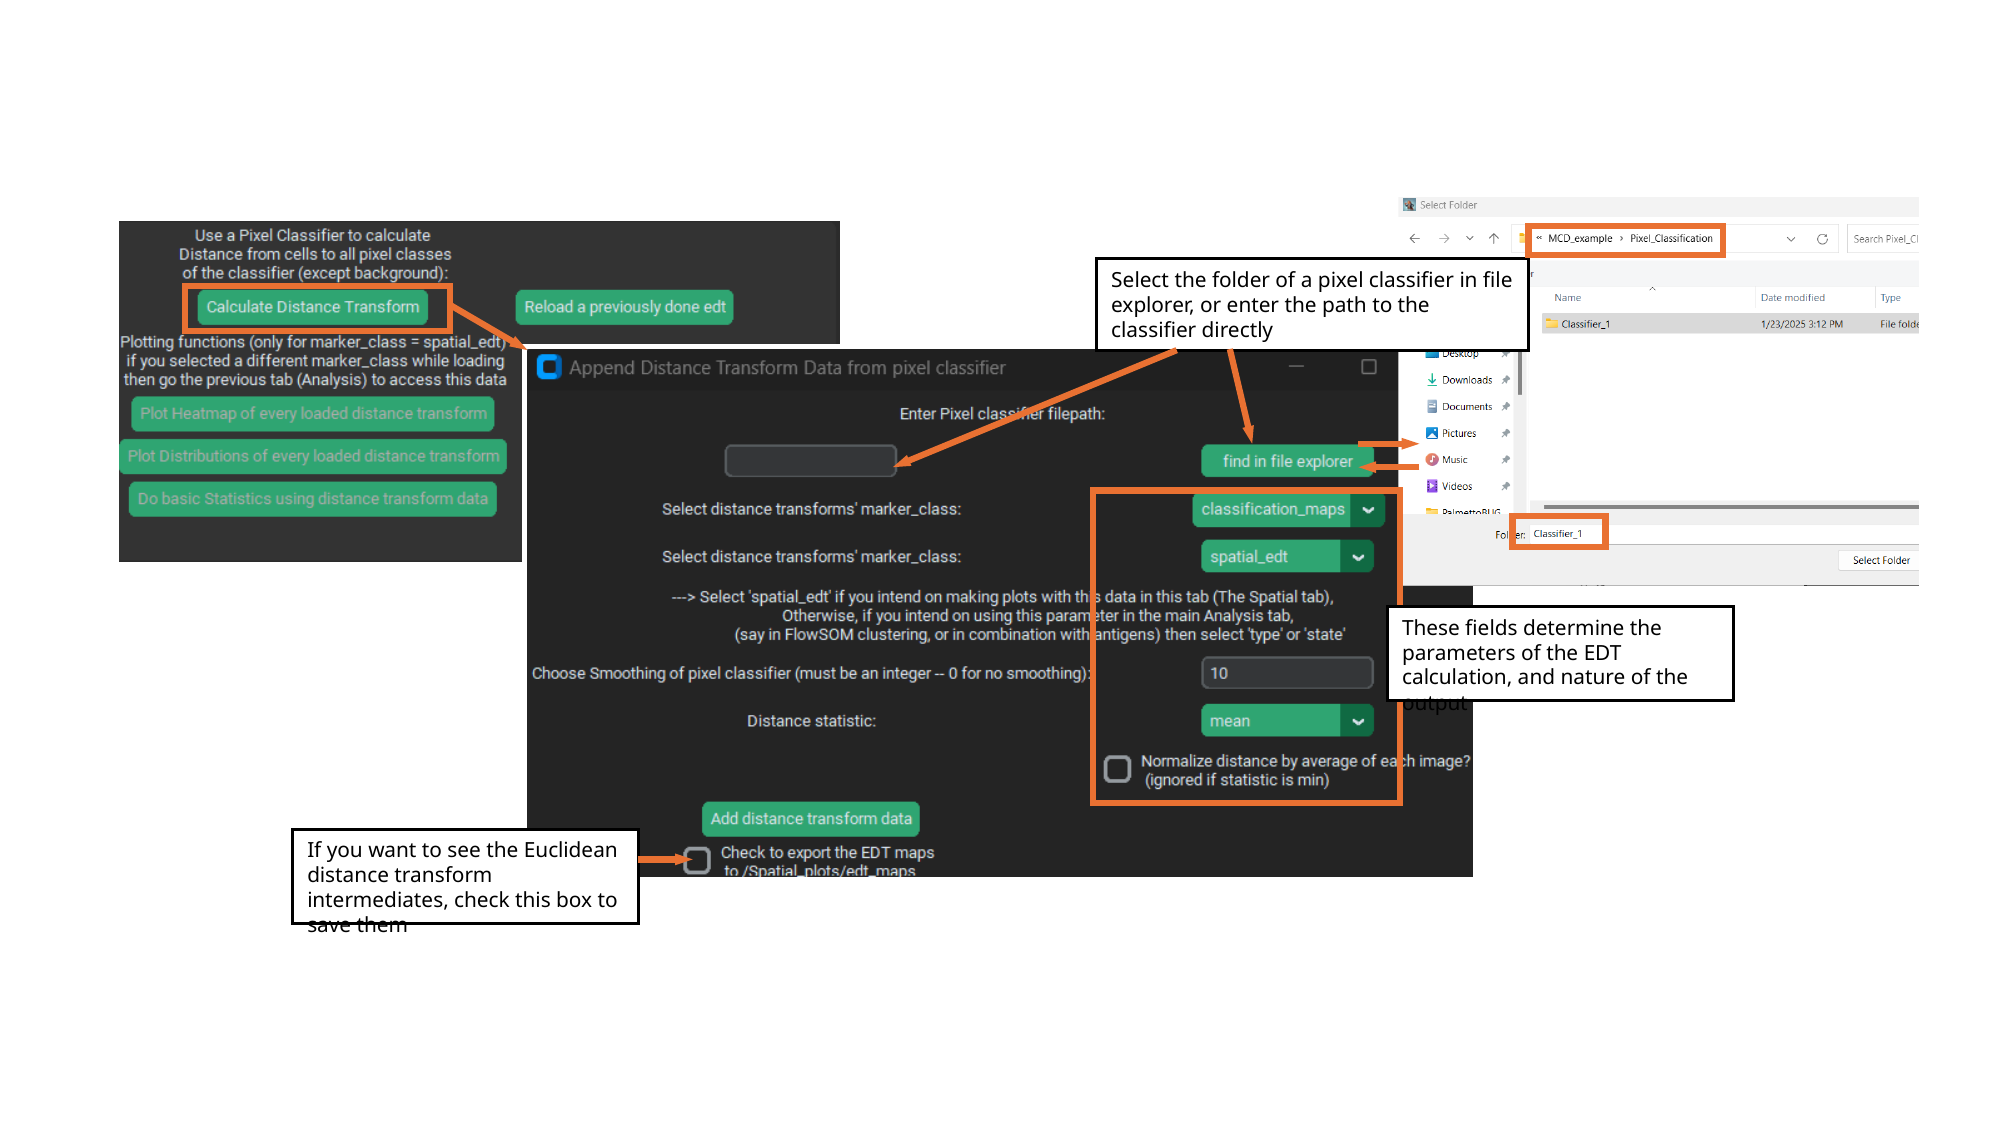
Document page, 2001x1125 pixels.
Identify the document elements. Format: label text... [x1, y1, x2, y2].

picture [119, 221, 840, 562]
picture [1096, 494, 1397, 800]
picture [1405, 701, 1412, 709]
picture [1532, 229, 1720, 252]
text_box These fields determine the parameters of the EDT calculation, and nature of the output [1387, 607, 1734, 701]
picture [527, 197, 1919, 877]
text_box If you want to see the Euclidean distance transform intermediates, check this box to save them [292, 830, 639, 924]
picture [188, 289, 447, 328]
picture [1451, 701, 1456, 709]
picture [1418, 701, 1423, 709]
text_box Select the folder of a pixel classifier in file explorer, or enter the path to the classifier directly [1096, 258, 1528, 350]
